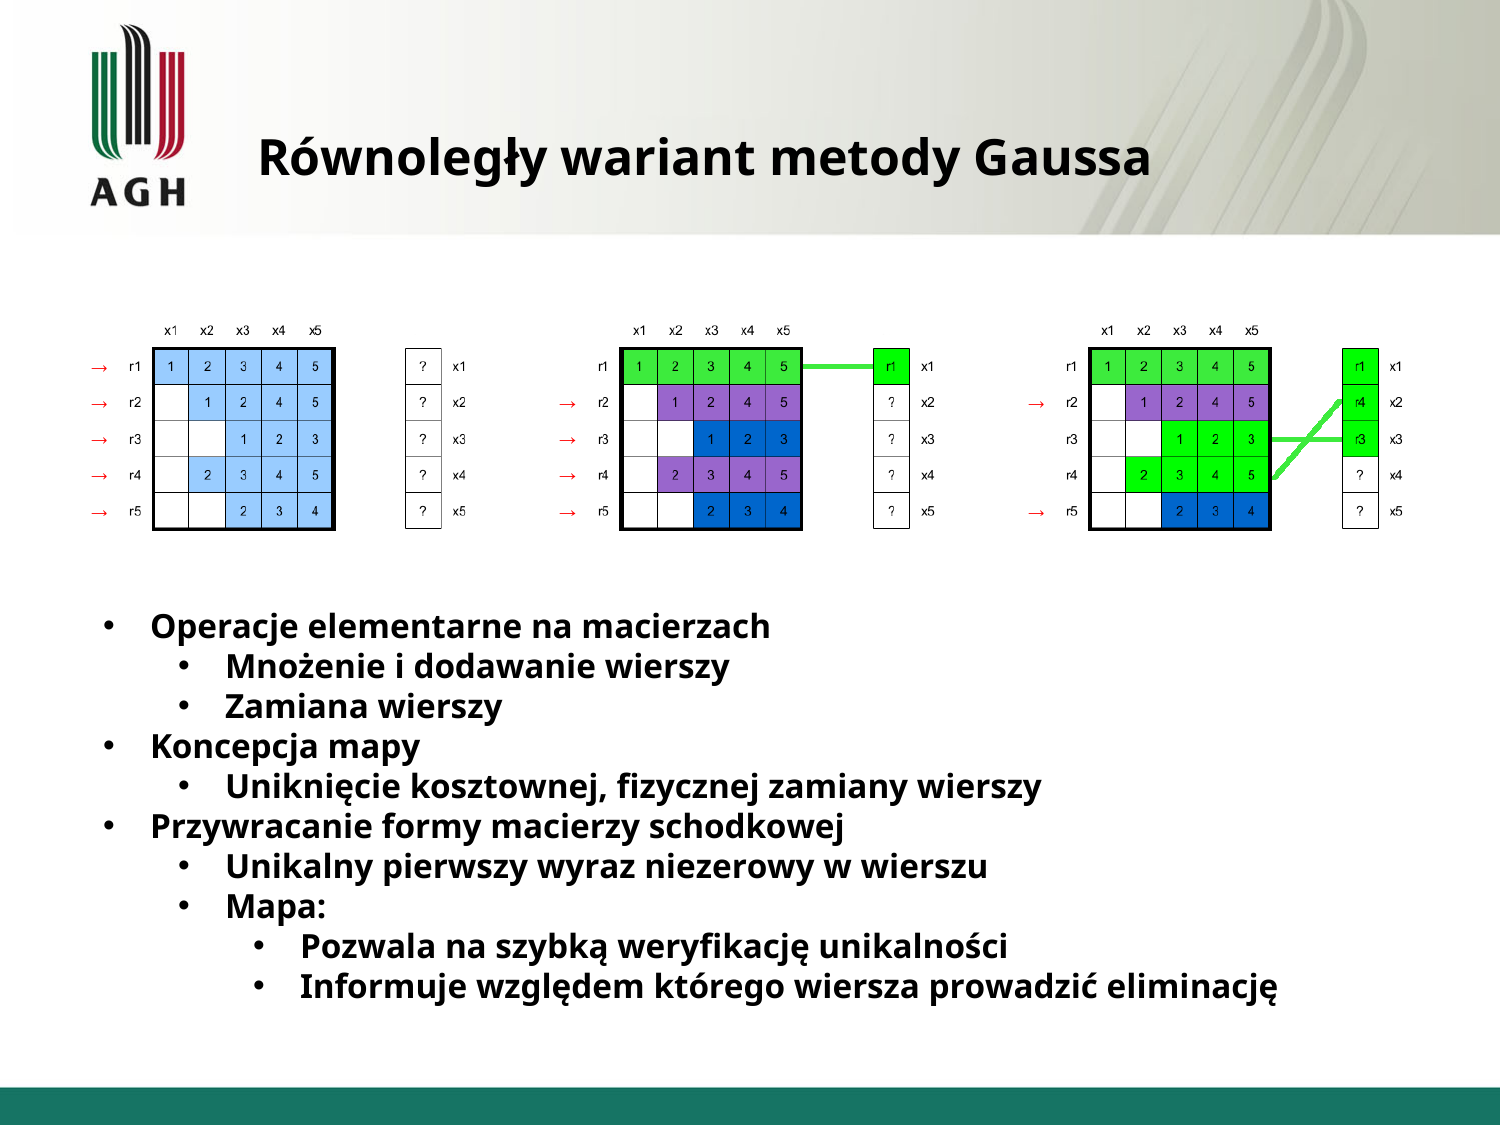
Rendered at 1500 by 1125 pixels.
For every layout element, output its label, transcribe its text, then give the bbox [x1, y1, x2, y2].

picture [0, 0, 1500, 1125]
title Równoległy wariant metody Gaussa [242, 78, 1425, 233]
text_box Operacje elementarne na macierzach Mnożenie i dodawanie wierszy Zamiana wierszy Koncepcja mapy Uniknięcie kosztownej, fizycznej zamiany wierszy Przywracanie formy macierzy schodkowej Unikalny pierwszy wyraz niezerowy w wierszu Mapa: Pozwala na szybką weryfikację unikalności Informuje względem którego wiersza prowadzić eliminację [88, 597, 1436, 1013]
